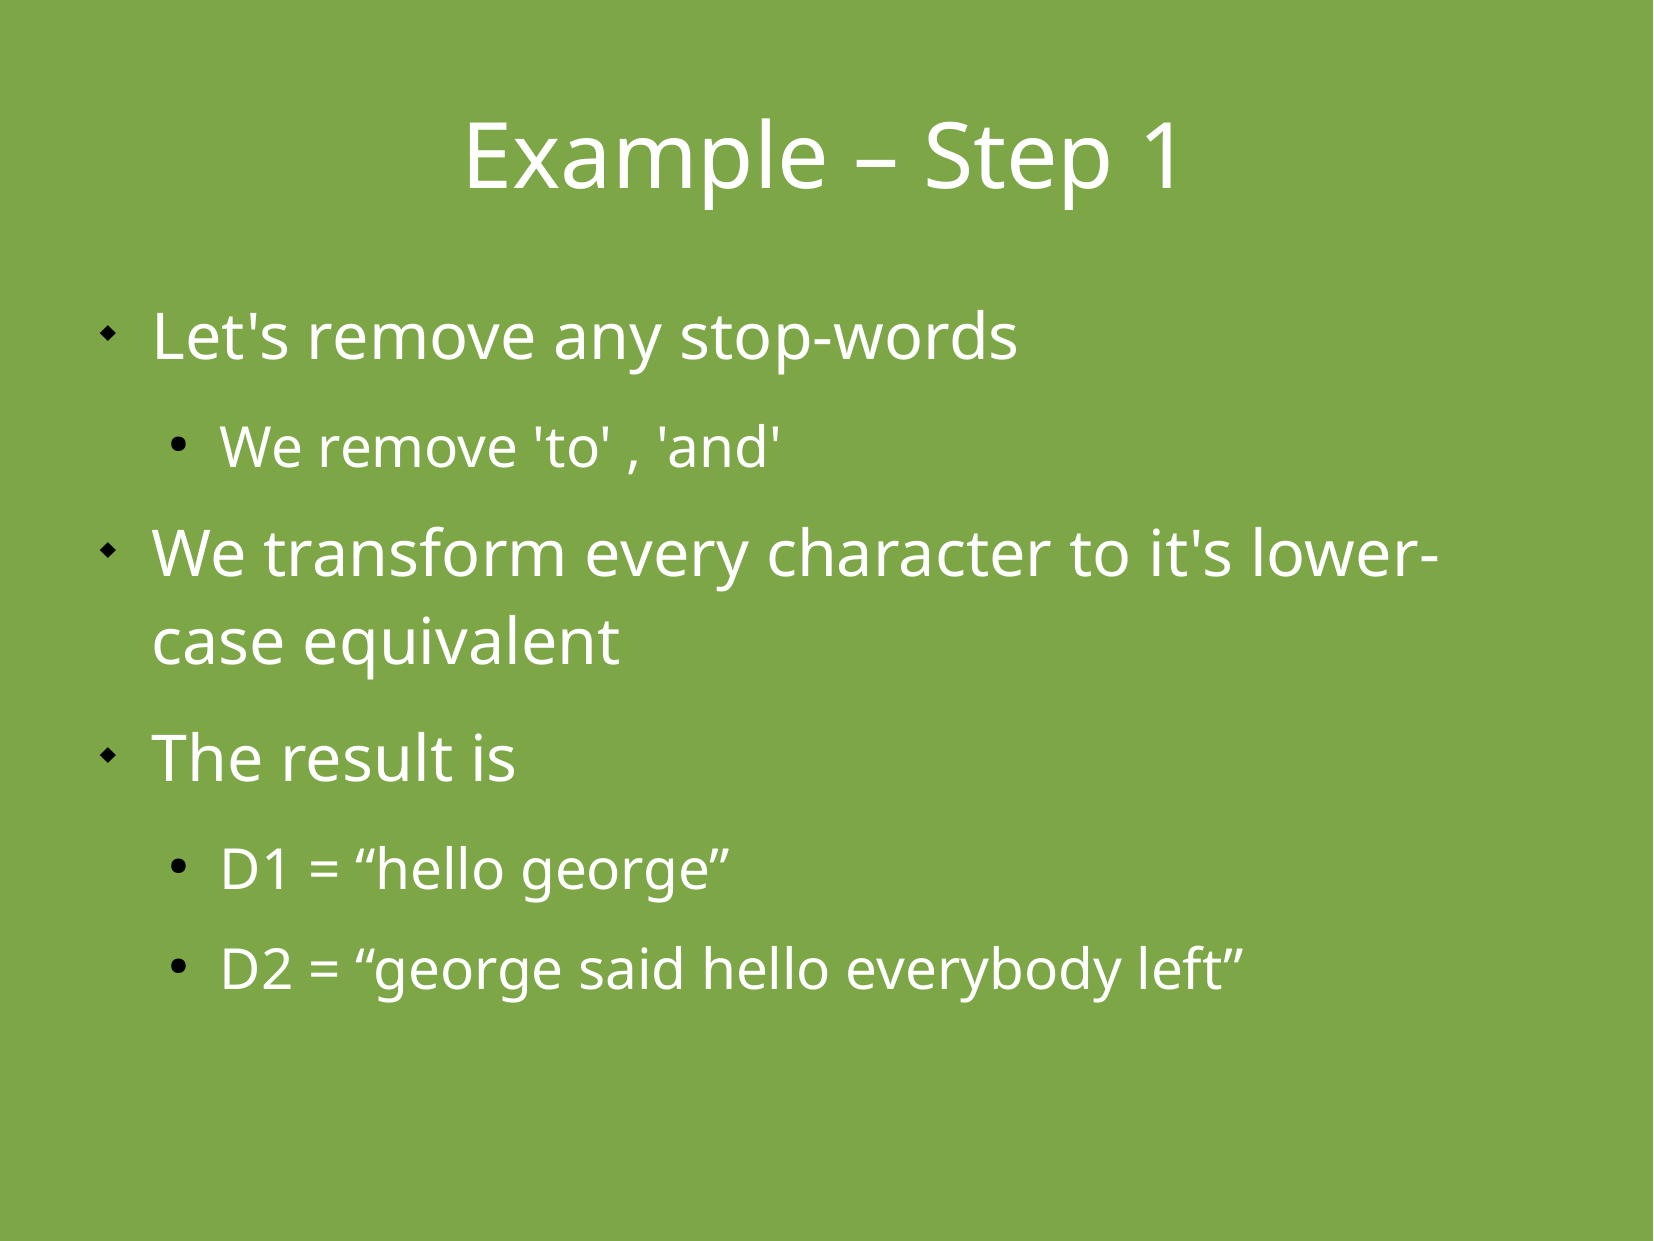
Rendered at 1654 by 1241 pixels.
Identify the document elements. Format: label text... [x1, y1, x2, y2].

list Let's remove any stop-words We remove 'to' , 'and' We transform every character to it's lower-case equivalent The result is D1 = “hello george” D2 = “george said hello everybody left” [82, 290, 1538, 1010]
title Example – Step 1 [82, 49, 1571, 257]
